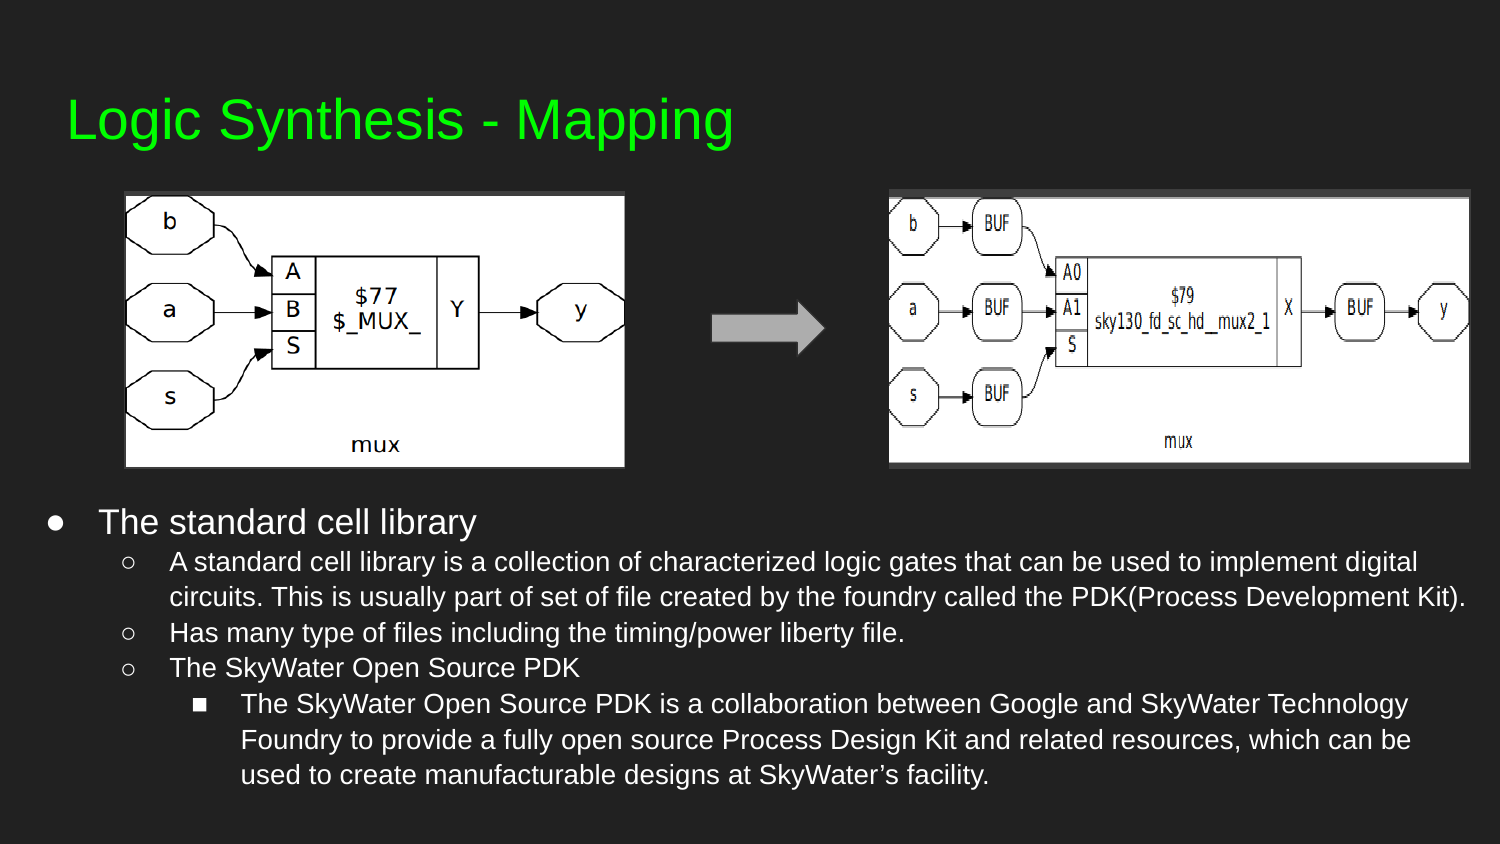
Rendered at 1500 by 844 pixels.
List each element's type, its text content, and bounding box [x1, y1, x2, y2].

title Logic Synthesis - Mapping [51, 72, 1449, 167]
picture [889, 189, 1471, 470]
picture [124, 191, 625, 470]
text_box [711, 299, 826, 357]
list The standard cell library A standard cell library is a collection of characterized logic gates that can be used to implement digital circuits. This is usually part of set of file created by the foundry called the PDK(Process Development Kit). Has many type of files including the timing/power liberty file. The SkyWater Open Source PDK The SkyWater Open Source PDK is a collaboration between Google and SkyWater Technology Foundry to provide a fully open source Process Design Kit and related resources, which can be used to create manufacturable designs at SkyWater’s facility. [11, 480, 1485, 828]
